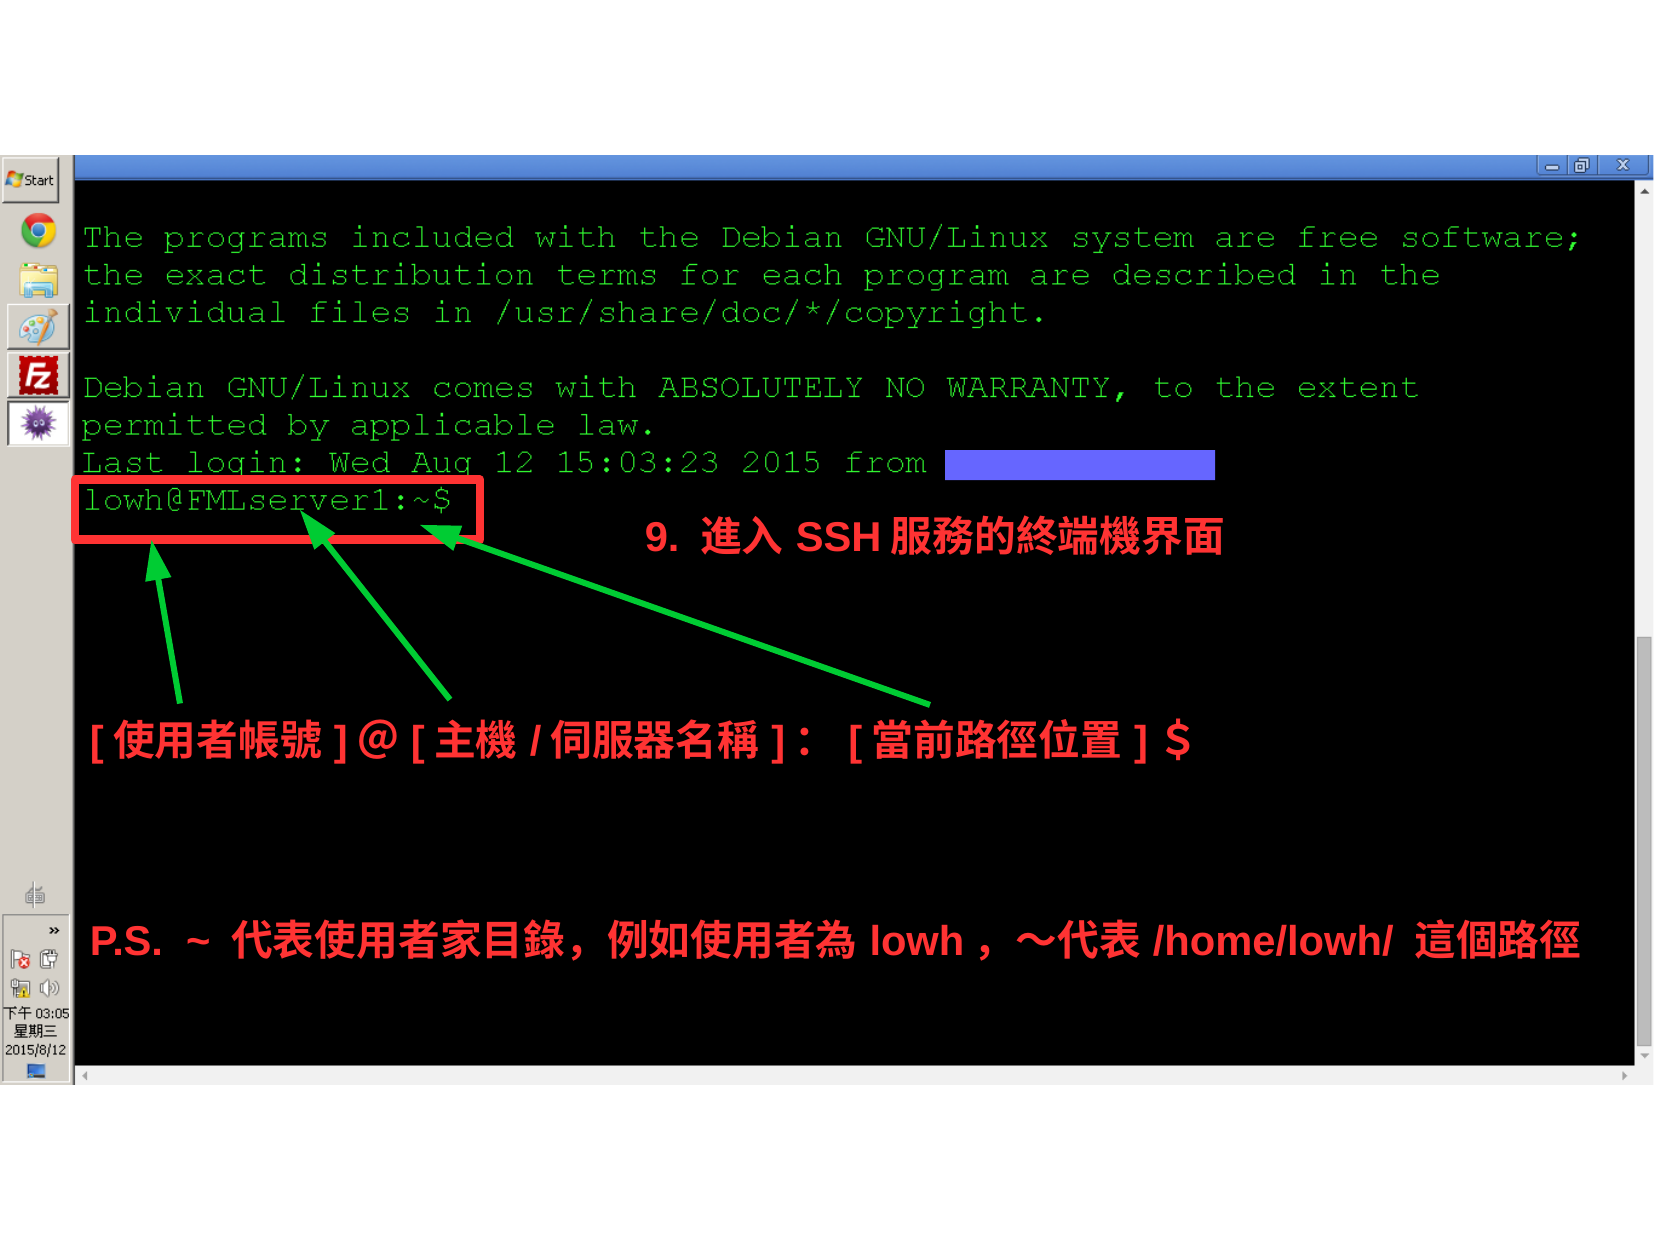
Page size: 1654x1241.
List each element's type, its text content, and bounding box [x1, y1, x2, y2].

text_box [945, 450, 1216, 481]
text_box 9. 進入SSH服務的終端機界面 [630, 496, 1291, 590]
picture [0, 155, 1654, 1085]
text_box [使用者帳號]＠[主機/伺服器名稱]：[當前路徑位置]＄ P.S. ~ 代表使用者家目錄，例如使用者為lowh，～代表/home/lowh/ 這個路徑 [75, 699, 1636, 1067]
